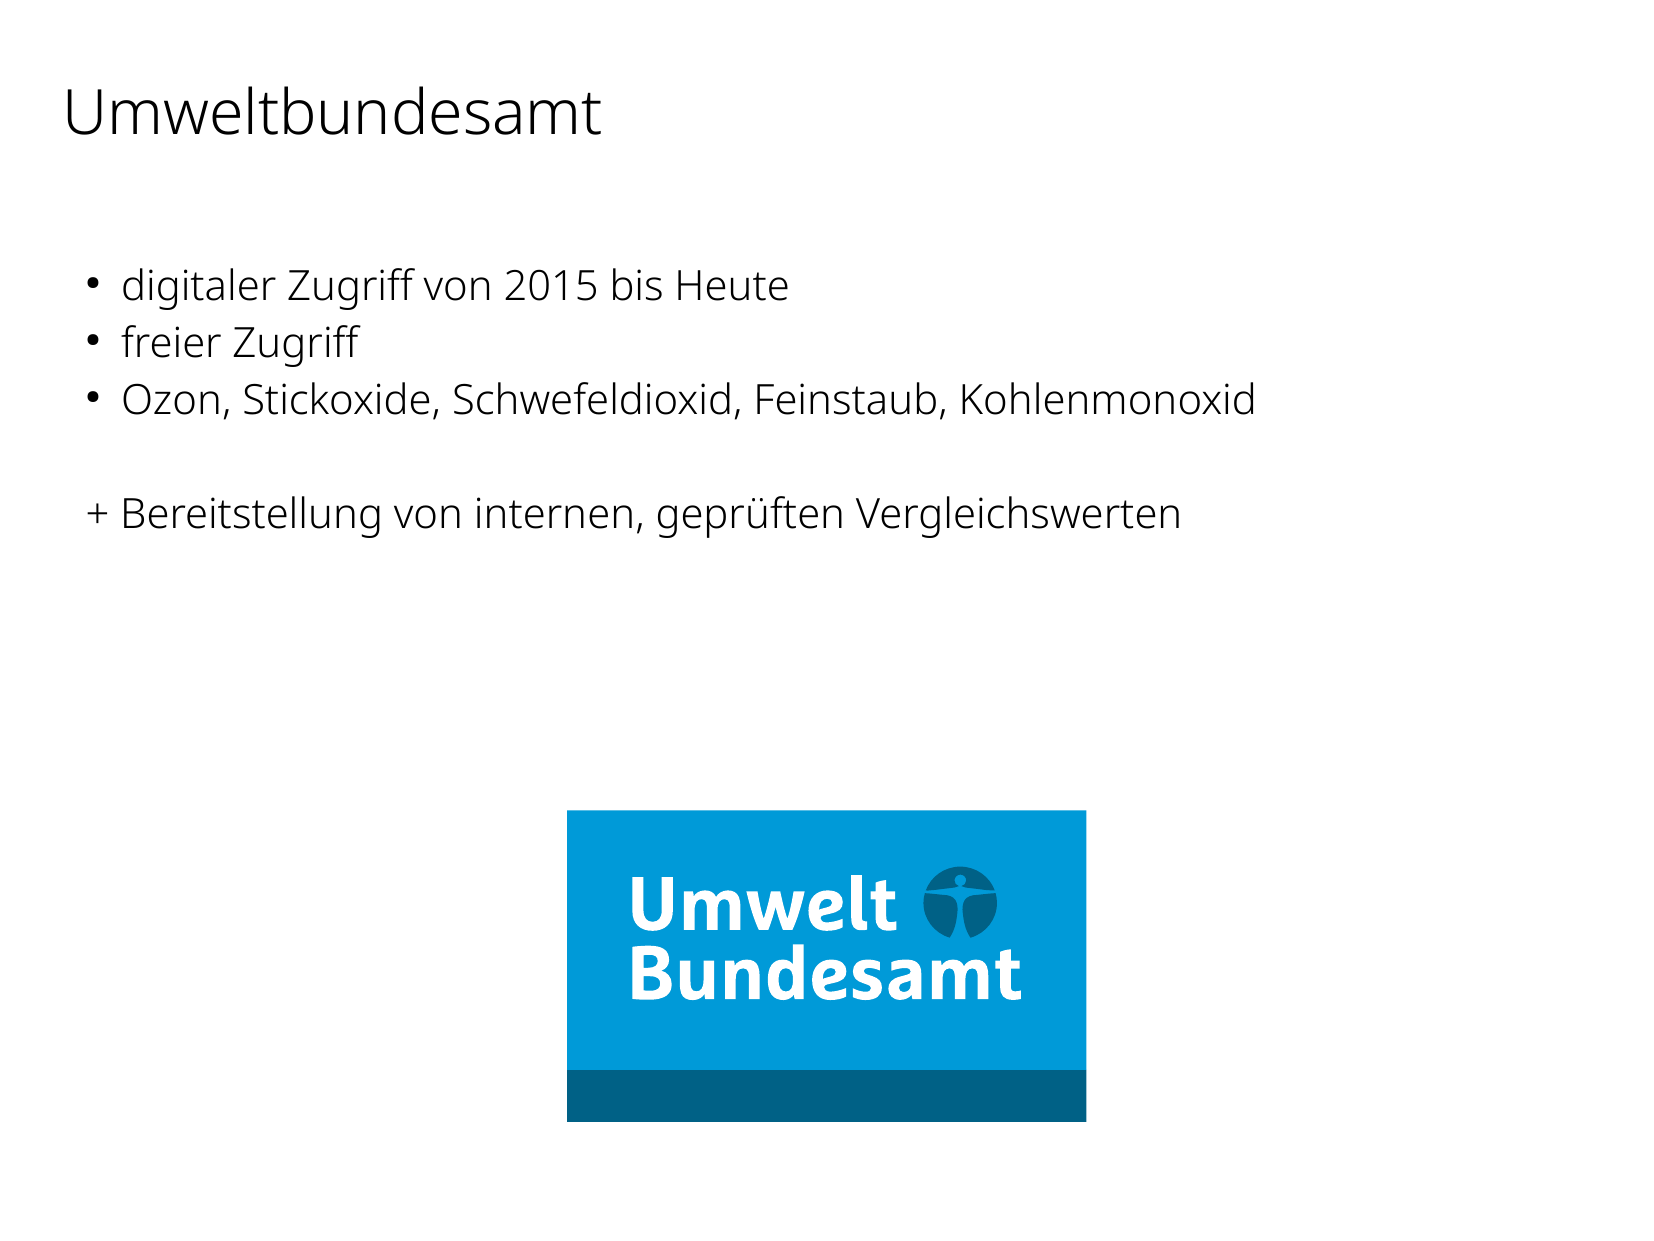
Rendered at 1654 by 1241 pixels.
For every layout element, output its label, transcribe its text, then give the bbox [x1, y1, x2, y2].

text_box Umweltbundesamt [47, 60, 1607, 225]
picture [852, 876, 867, 930]
picture [813, 960, 846, 999]
picture [889, 960, 921, 999]
picture [747, 892, 804, 929]
picture [633, 878, 672, 930]
picture [853, 960, 881, 999]
picture [680, 961, 714, 999]
picture [996, 950, 1020, 999]
picture [932, 960, 988, 999]
picture [726, 960, 759, 999]
picture [768, 945, 803, 999]
picture [684, 891, 740, 929]
picture [871, 881, 896, 930]
text_box digitaler Zugriff von 2015 bis Heute freier Zugriff Ozon, Stickoxide, Schwefeldioxid, Feinstaub, Kohlenmonoxid + Bereitstellung von internen, geprüften Vergleichswerten [70, 248, 1571, 513]
picture [633, 946, 671, 999]
picture [809, 891, 842, 930]
